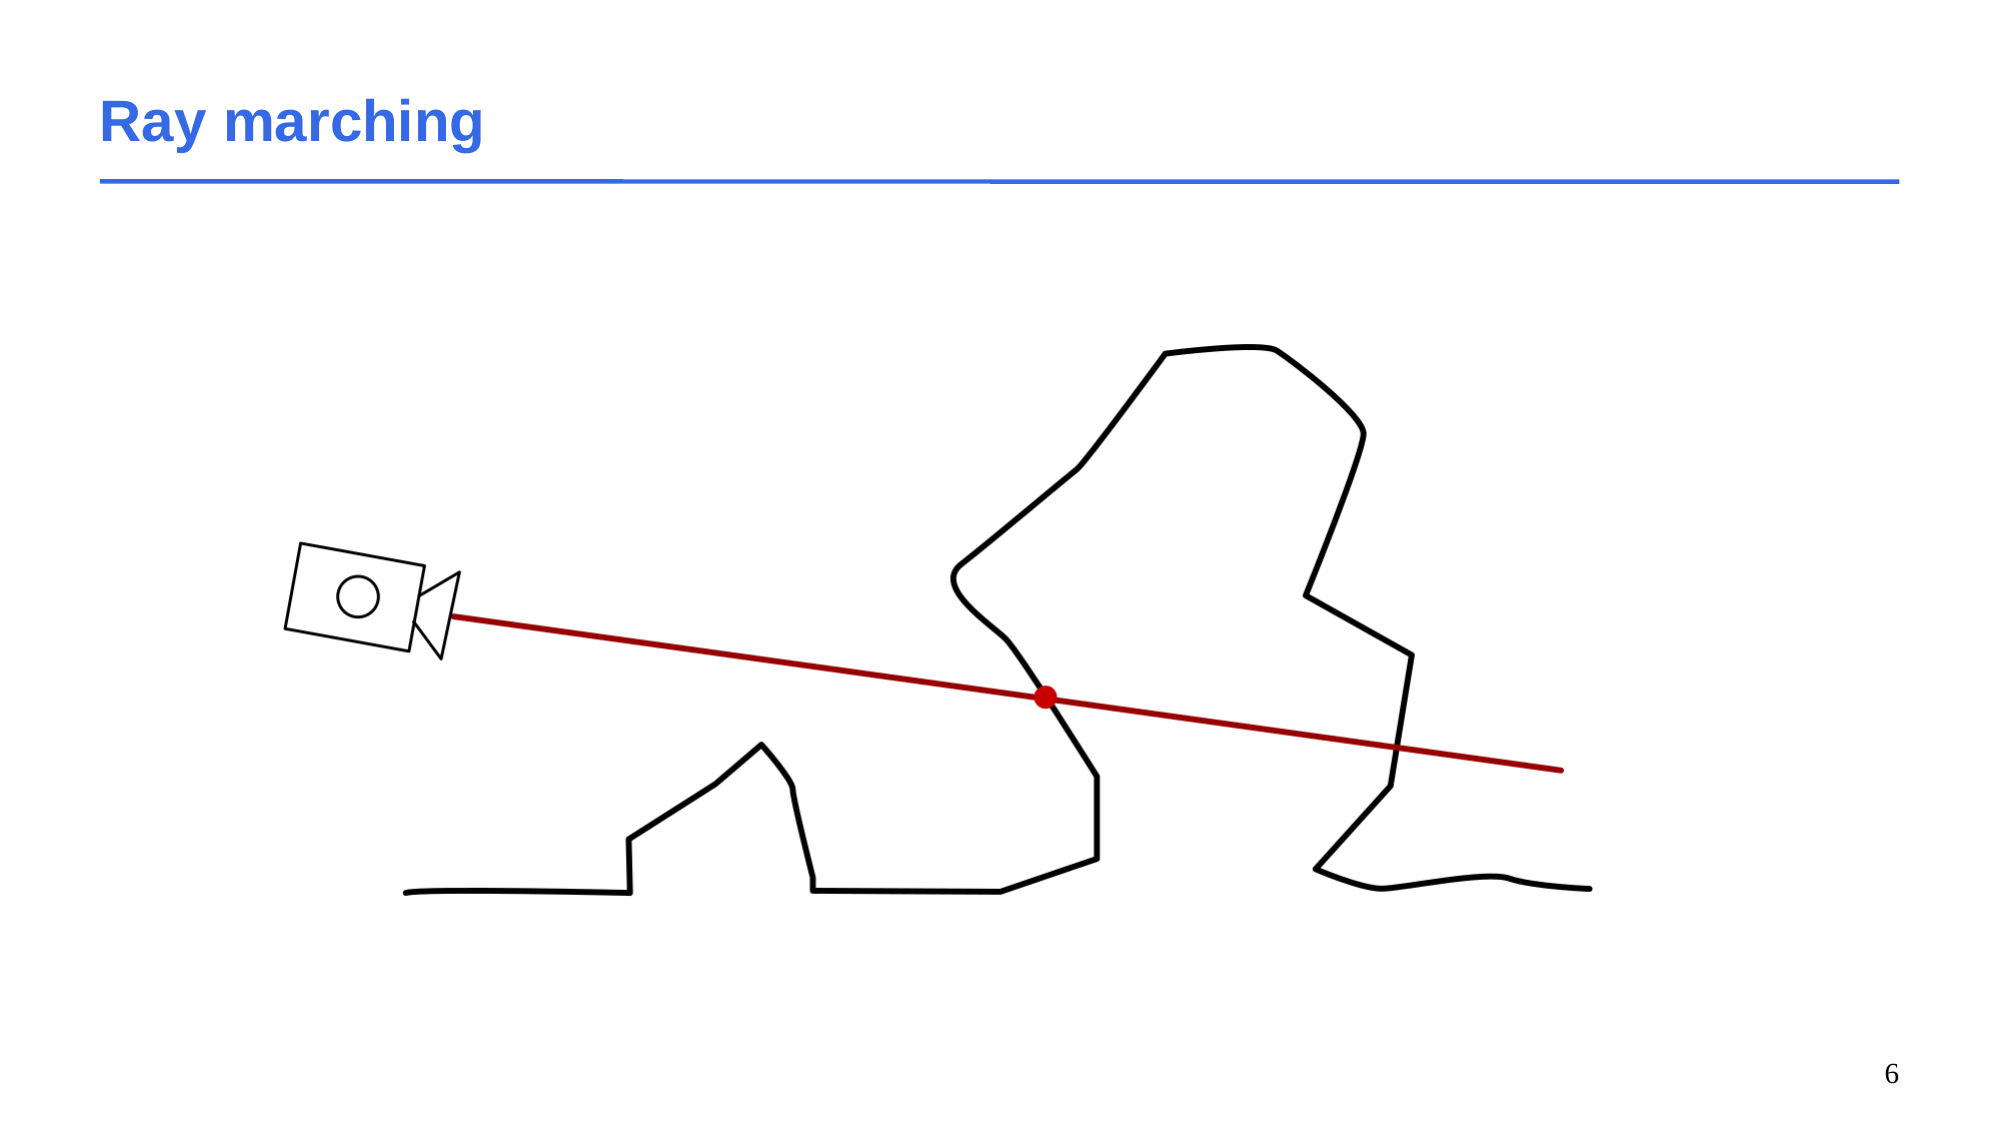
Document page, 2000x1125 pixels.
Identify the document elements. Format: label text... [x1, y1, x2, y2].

title Ray marching [99, 27, 1900, 215]
picture [176, 302, 1726, 1048]
